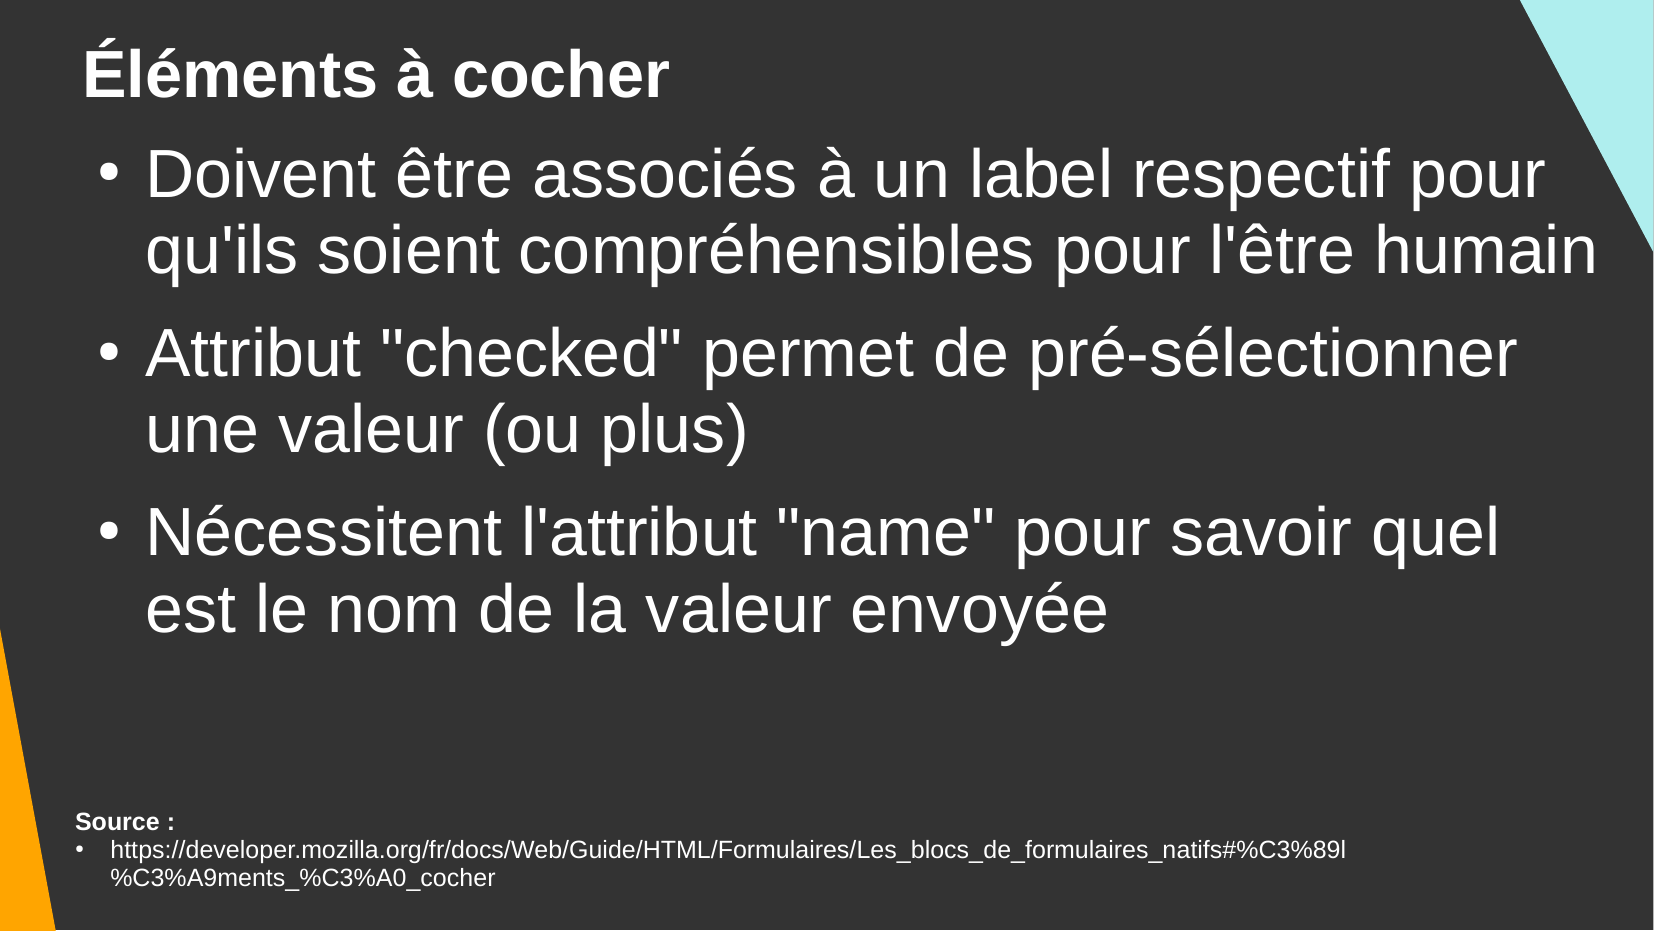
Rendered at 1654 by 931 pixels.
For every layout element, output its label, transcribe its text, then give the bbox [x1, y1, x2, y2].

text_box Source : https://developer.mozilla.org/fr/docs/Web/Guide/HTML/Formulaires/Les_blocs_de_formulaires_natifs#%C3%89l%C3%A9ments_%C3%A0_cocher [60, 800, 1546, 900]
text_box [1519, 0, 1654, 254]
text_box [0, 628, 56, 931]
title Éléments à cocher [82, 37, 1571, 114]
list Doivent être associés à un label respectif pour qu'ils soient compréhensibles pour l'être humain Attribut "checked" permet de pré-sélectionner une valeur (ou plus) Nécessitent l'attribut "name" pour savoir quel est le nom de la valeur envoyée [80, 135, 1605, 665]
